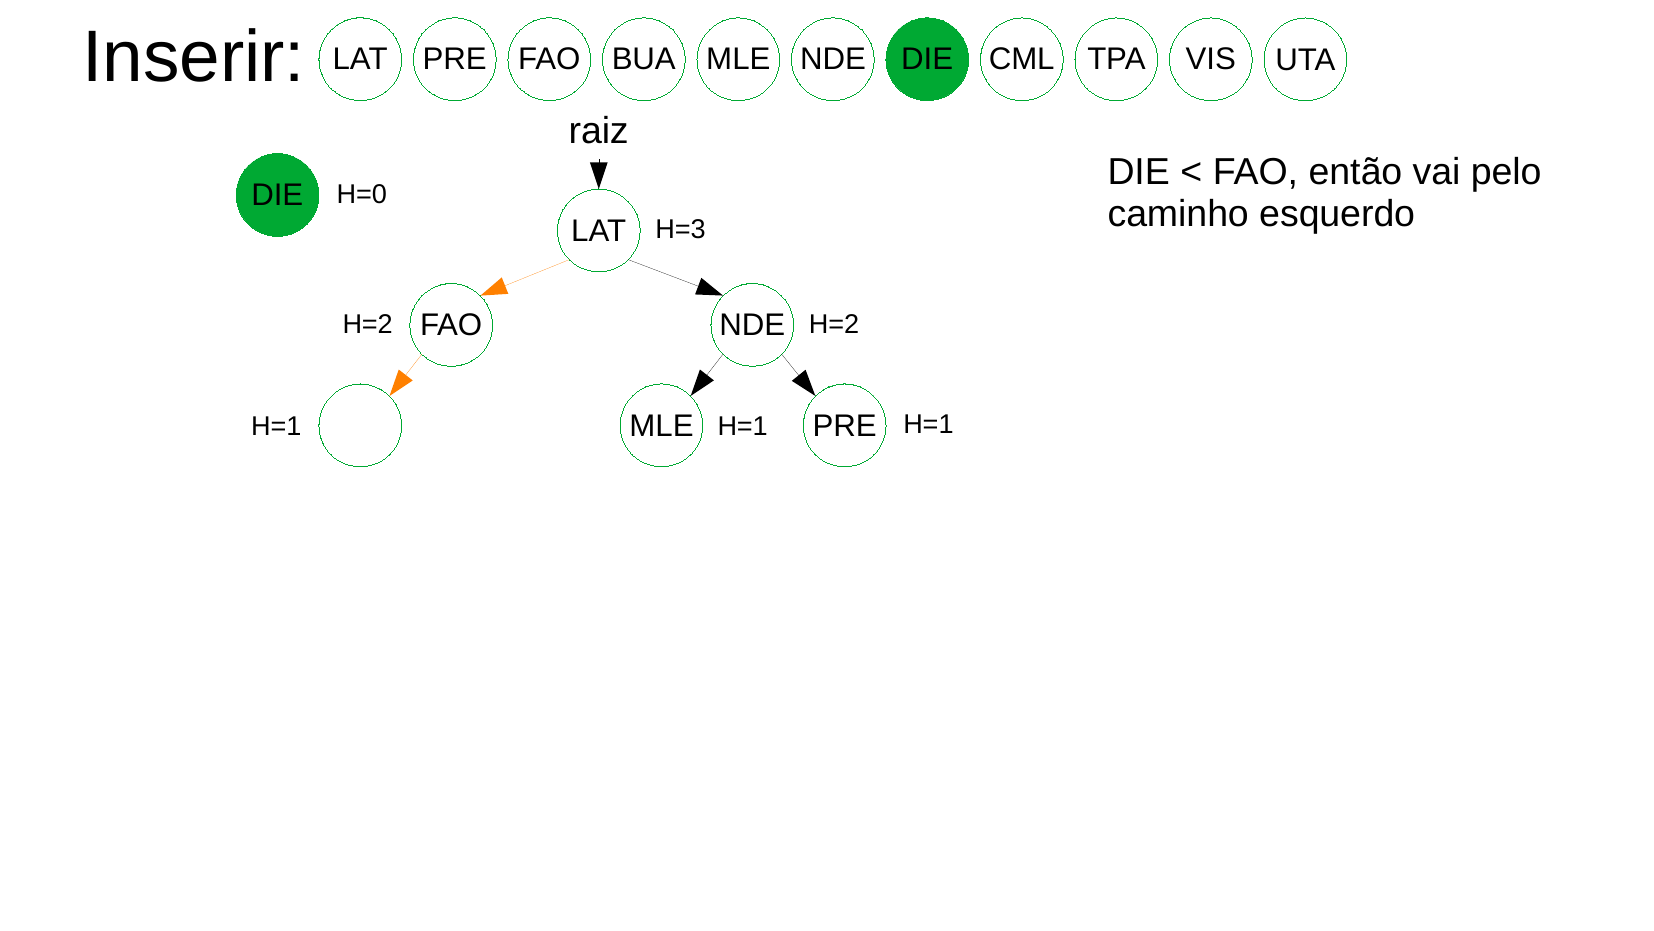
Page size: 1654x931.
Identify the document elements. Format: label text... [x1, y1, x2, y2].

text_box H=1 [888, 401, 969, 447]
text_box H=1 [702, 403, 783, 449]
text_box DIE [885, 17, 969, 101]
text_box MLE [620, 383, 702, 467]
text_box MLE [696, 17, 780, 101]
text_box PRE [803, 383, 887, 467]
text_box H=2 [327, 301, 408, 347]
text_box BUA [602, 17, 686, 101]
text_box FAO [507, 17, 591, 101]
text_box TPA [1074, 17, 1158, 101]
text_box DIE < FAO, então vai pelo caminho esquerdo [1092, 142, 1557, 242]
text_box PRE [413, 17, 497, 101]
text_box VIS [1169, 17, 1253, 101]
title Inserir: [82, 0, 319, 134]
text_box H=3 [640, 206, 721, 252]
text_box DIE [236, 153, 319, 237]
text_box H=0 [321, 171, 402, 217]
text_box BUA [318, 383, 402, 467]
text_box NDE [710, 283, 794, 367]
text_box raiz [553, 102, 644, 160]
text_box LAT [557, 189, 640, 272]
text_box LAT [318, 17, 402, 101]
text_box H=1 [236, 403, 317, 449]
text_box FAO [409, 283, 493, 367]
text_box H=2 [794, 301, 875, 347]
text_box NDE [791, 17, 875, 101]
text_box UTA [1264, 17, 1347, 101]
text_box CML [980, 17, 1064, 101]
